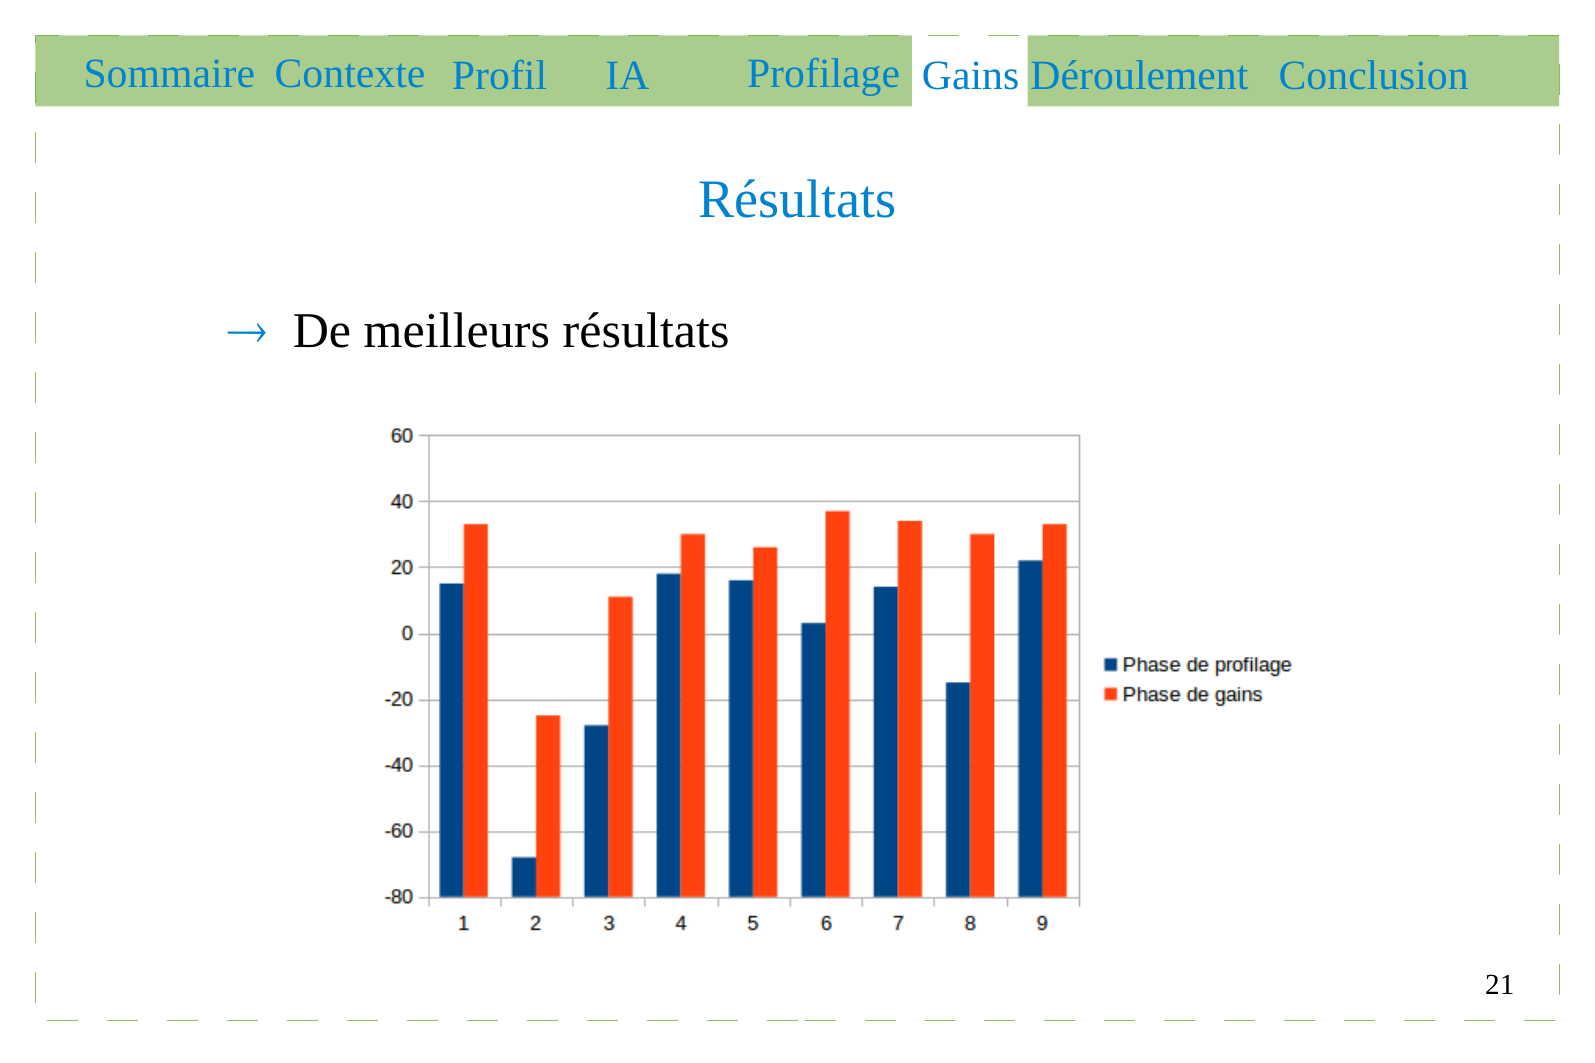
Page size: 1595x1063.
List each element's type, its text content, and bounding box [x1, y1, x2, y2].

text_box [1027, 35, 1560, 107]
text_box Profilage [732, 42, 934, 105]
text_box Résultats [35, 161, 1560, 237]
text_box ® De meilleurs résultats [212, 295, 1512, 946]
text_box Contexte [284, 42, 449, 105]
text_box Conclusion [1264, 45, 1501, 107]
text_box Gains [907, 45, 1047, 107]
text_box Sommaire [68, 42, 284, 105]
text_box [35, 35, 912, 107]
text_box Profil [437, 45, 567, 107]
text_box Déroulement [1047, 45, 1264, 107]
picture [366, 413, 1312, 946]
text_box IA [590, 45, 804, 107]
